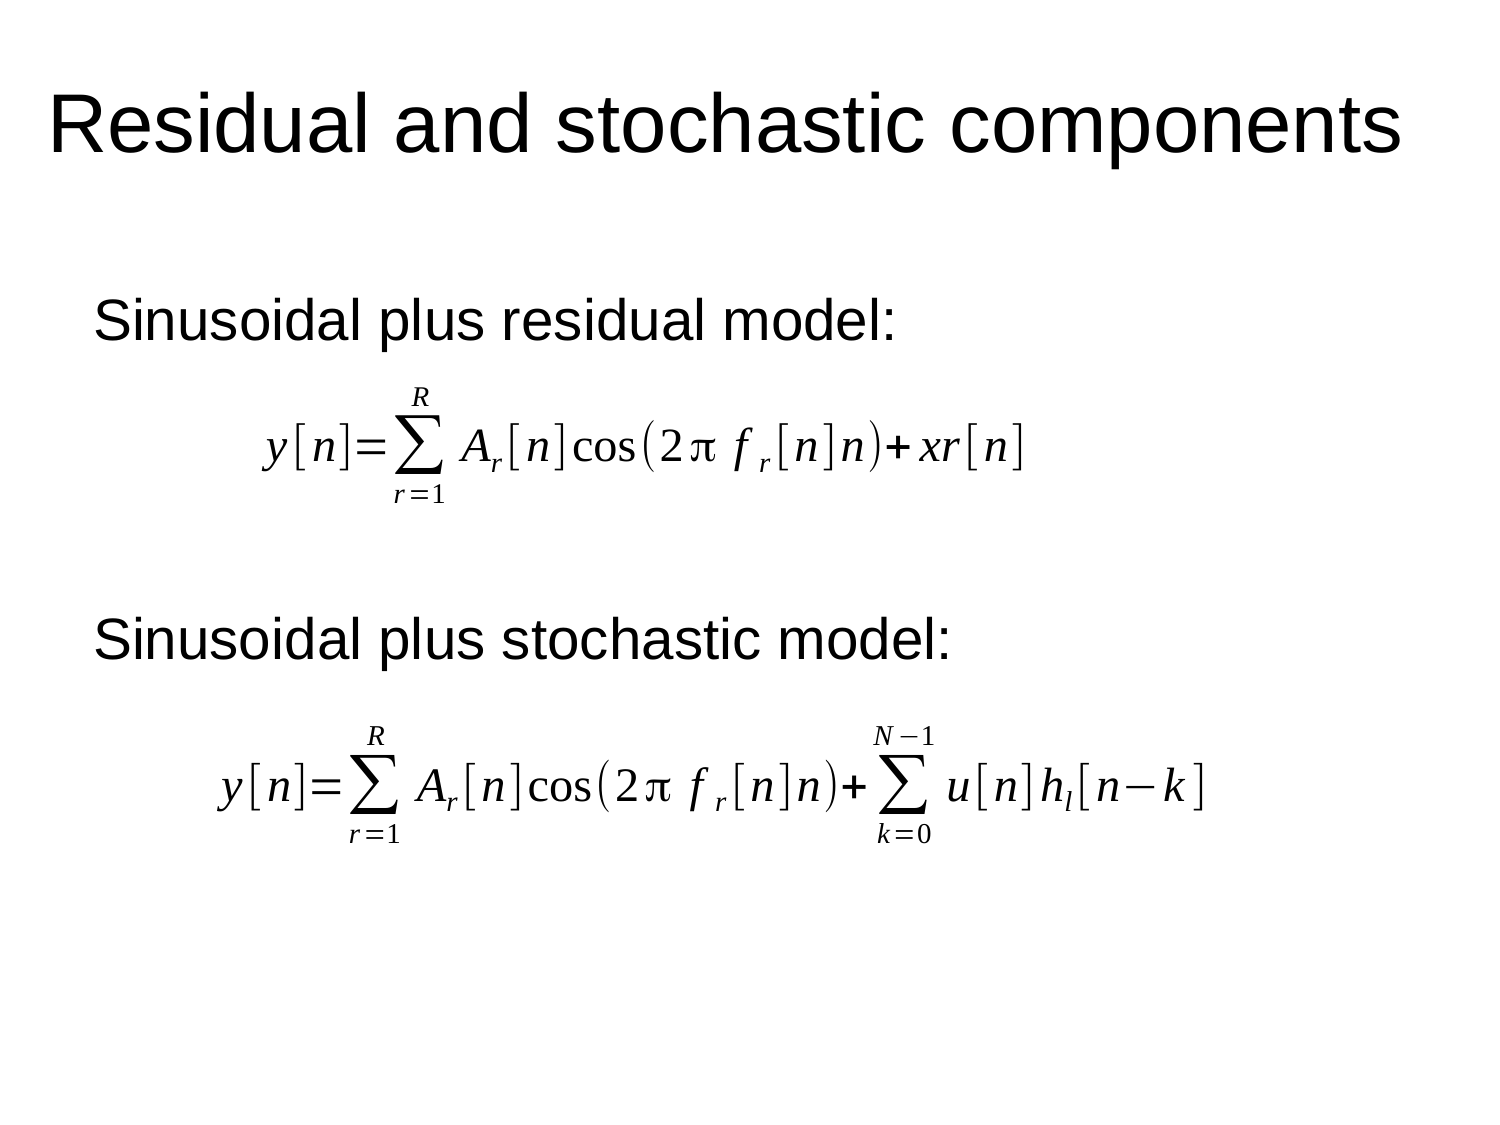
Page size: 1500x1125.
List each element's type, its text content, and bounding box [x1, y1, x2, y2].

title Residual and stochastic components [47, 19, 1477, 227]
text_box Sinusoidal plus residual model: [78, 280, 913, 361]
chart [210, 720, 1212, 850]
text_box Sinusoidal plus stochastic model: [78, 599, 968, 679]
chart [255, 380, 1031, 511]
